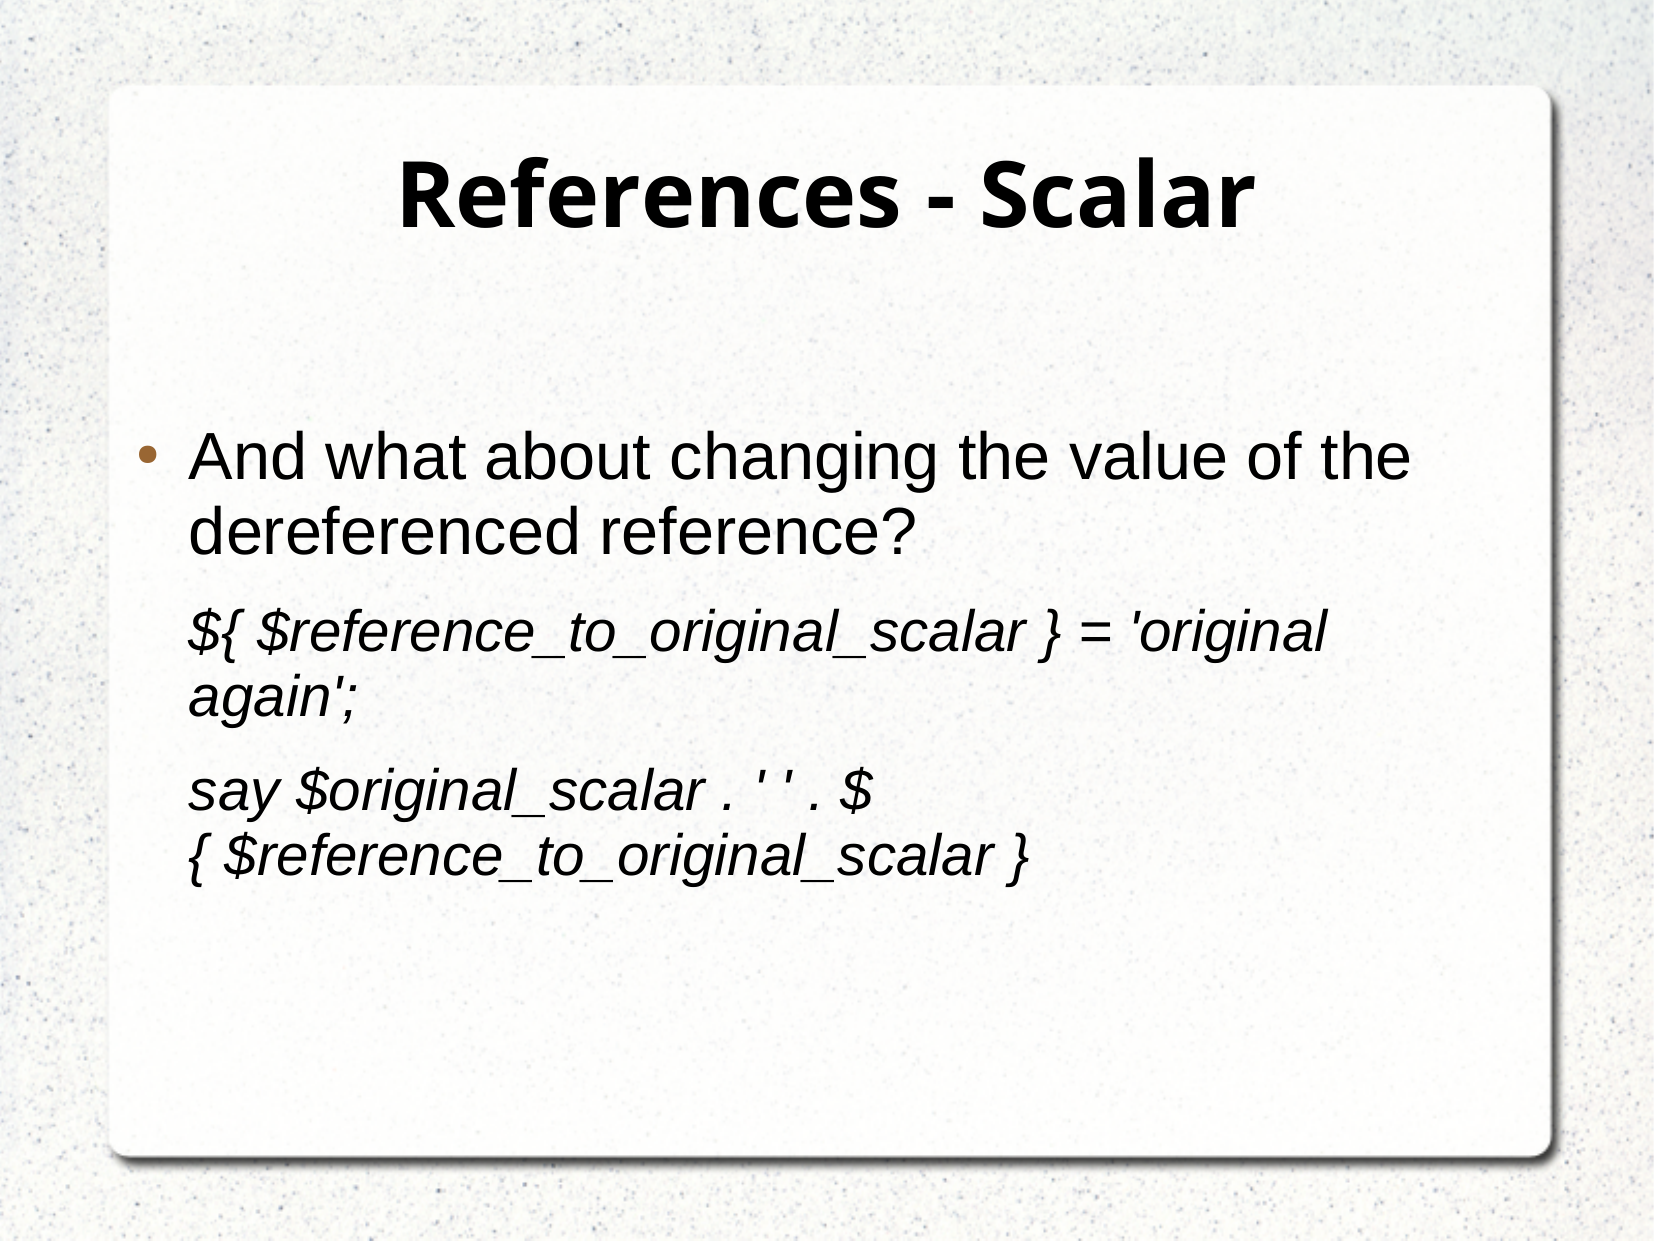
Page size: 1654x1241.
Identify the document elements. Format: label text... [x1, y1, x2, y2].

picture [0, 0, 1654, 1241]
title References - Scalar [118, 88, 1536, 296]
list And what about changing the value of the dereferenced reference? ${ $reference_to_original_scalar } = 'original again'; say $original_scalar . ' ' . ${ $reference_to_original_scalar } [118, 324, 1506, 1063]
